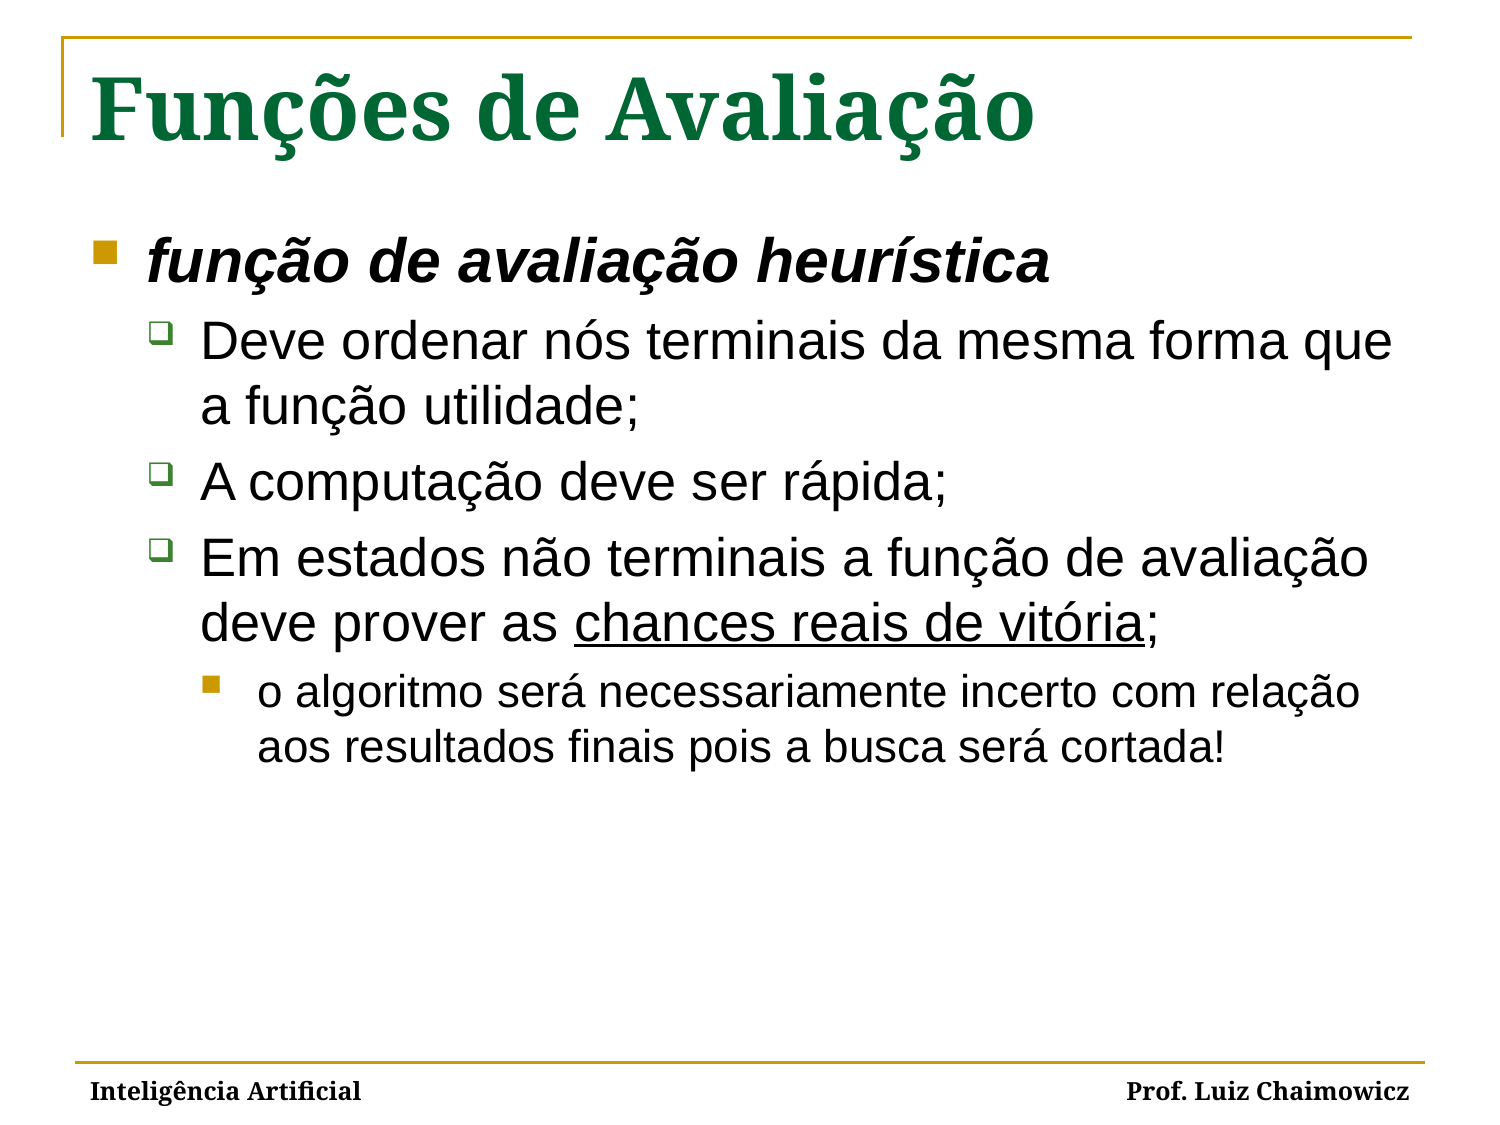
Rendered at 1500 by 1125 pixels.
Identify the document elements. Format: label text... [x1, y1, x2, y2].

list função de avaliação heurística Deve ordenar nós terminais da mesma forma que a função utilidade; A computação deve ser rápida; Em estados não terminais a função de avaliação deve prover as chances reais de vitória; o algoritmo será necessariamente incerto com relação aos resultados finais pois a busca será cortada! [75, 212, 1425, 1038]
footer Inteligência Artificial [75, 1074, 500, 1113]
title Funções de Avaliação [75, 45, 1425, 188]
